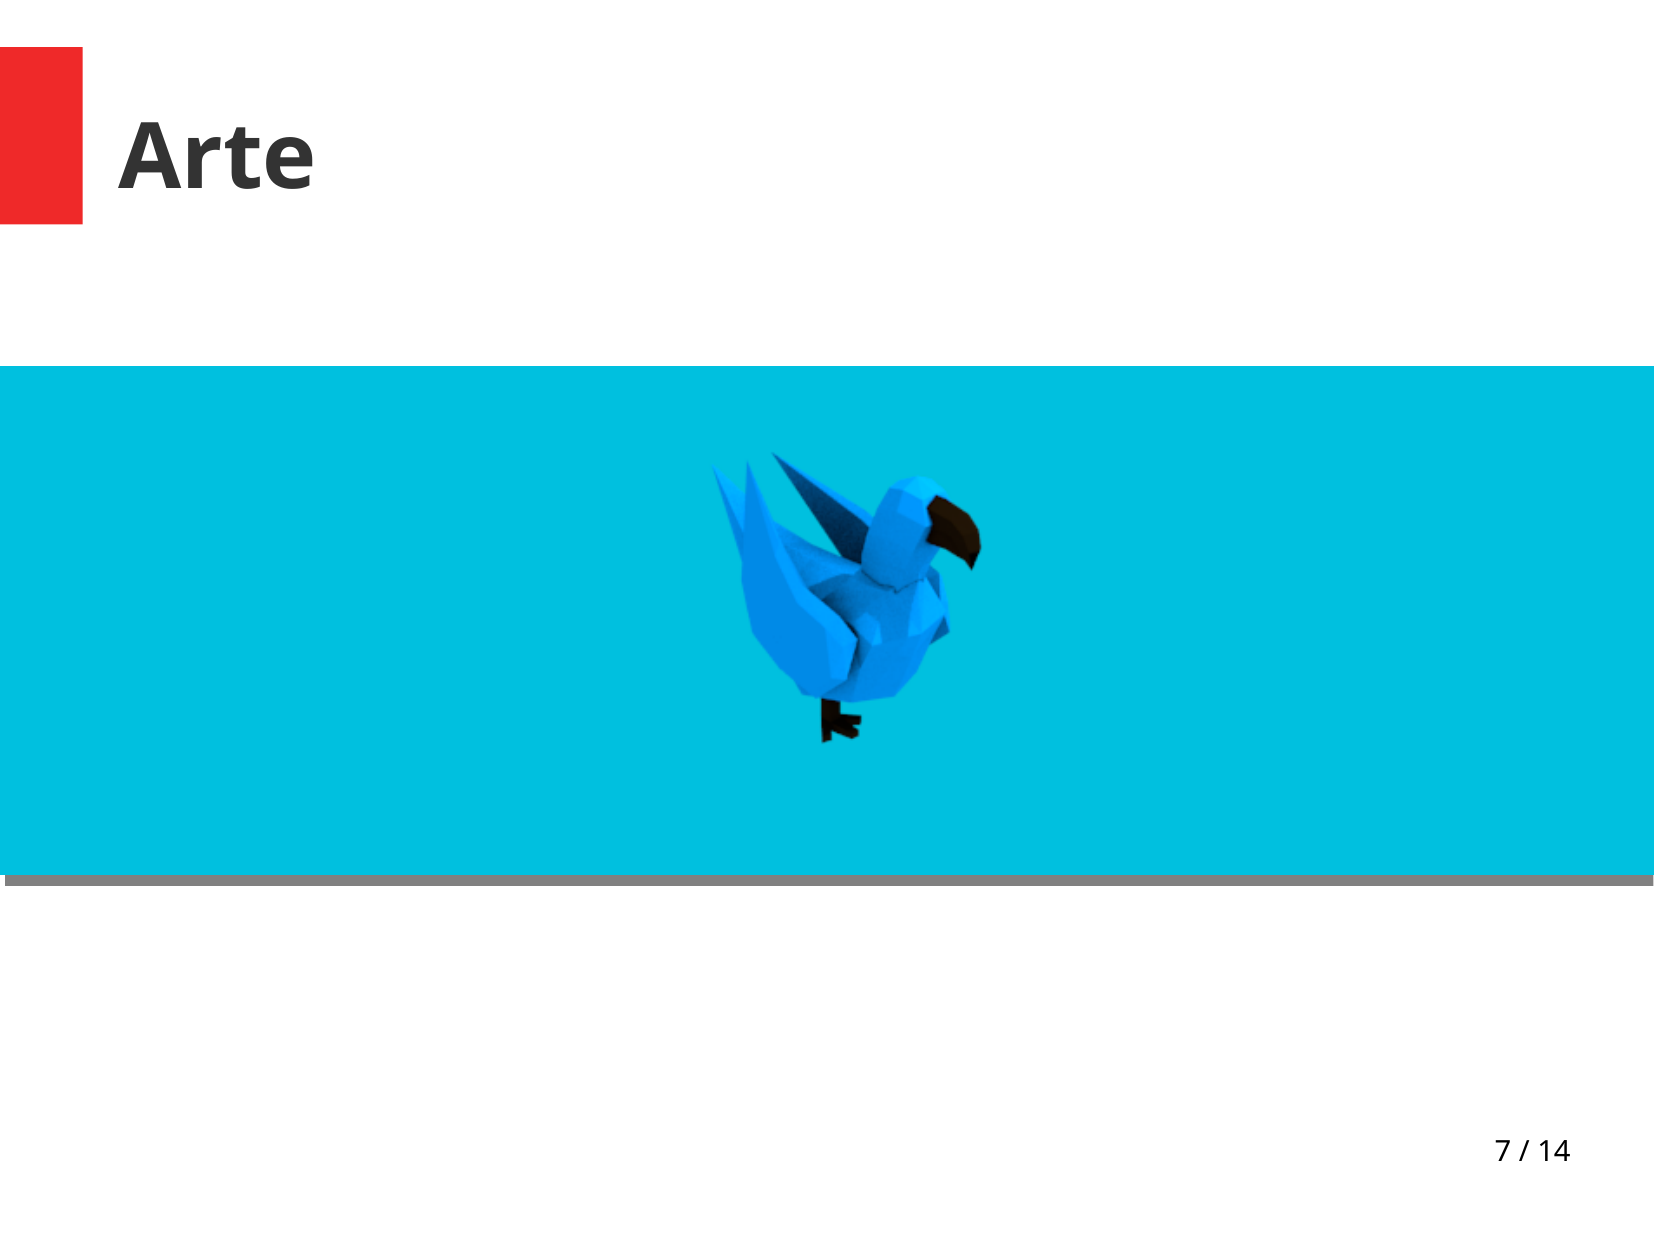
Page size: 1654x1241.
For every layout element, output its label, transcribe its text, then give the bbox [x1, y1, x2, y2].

picture [0, 366, 1654, 875]
title Arte [118, 49, 1571, 257]
